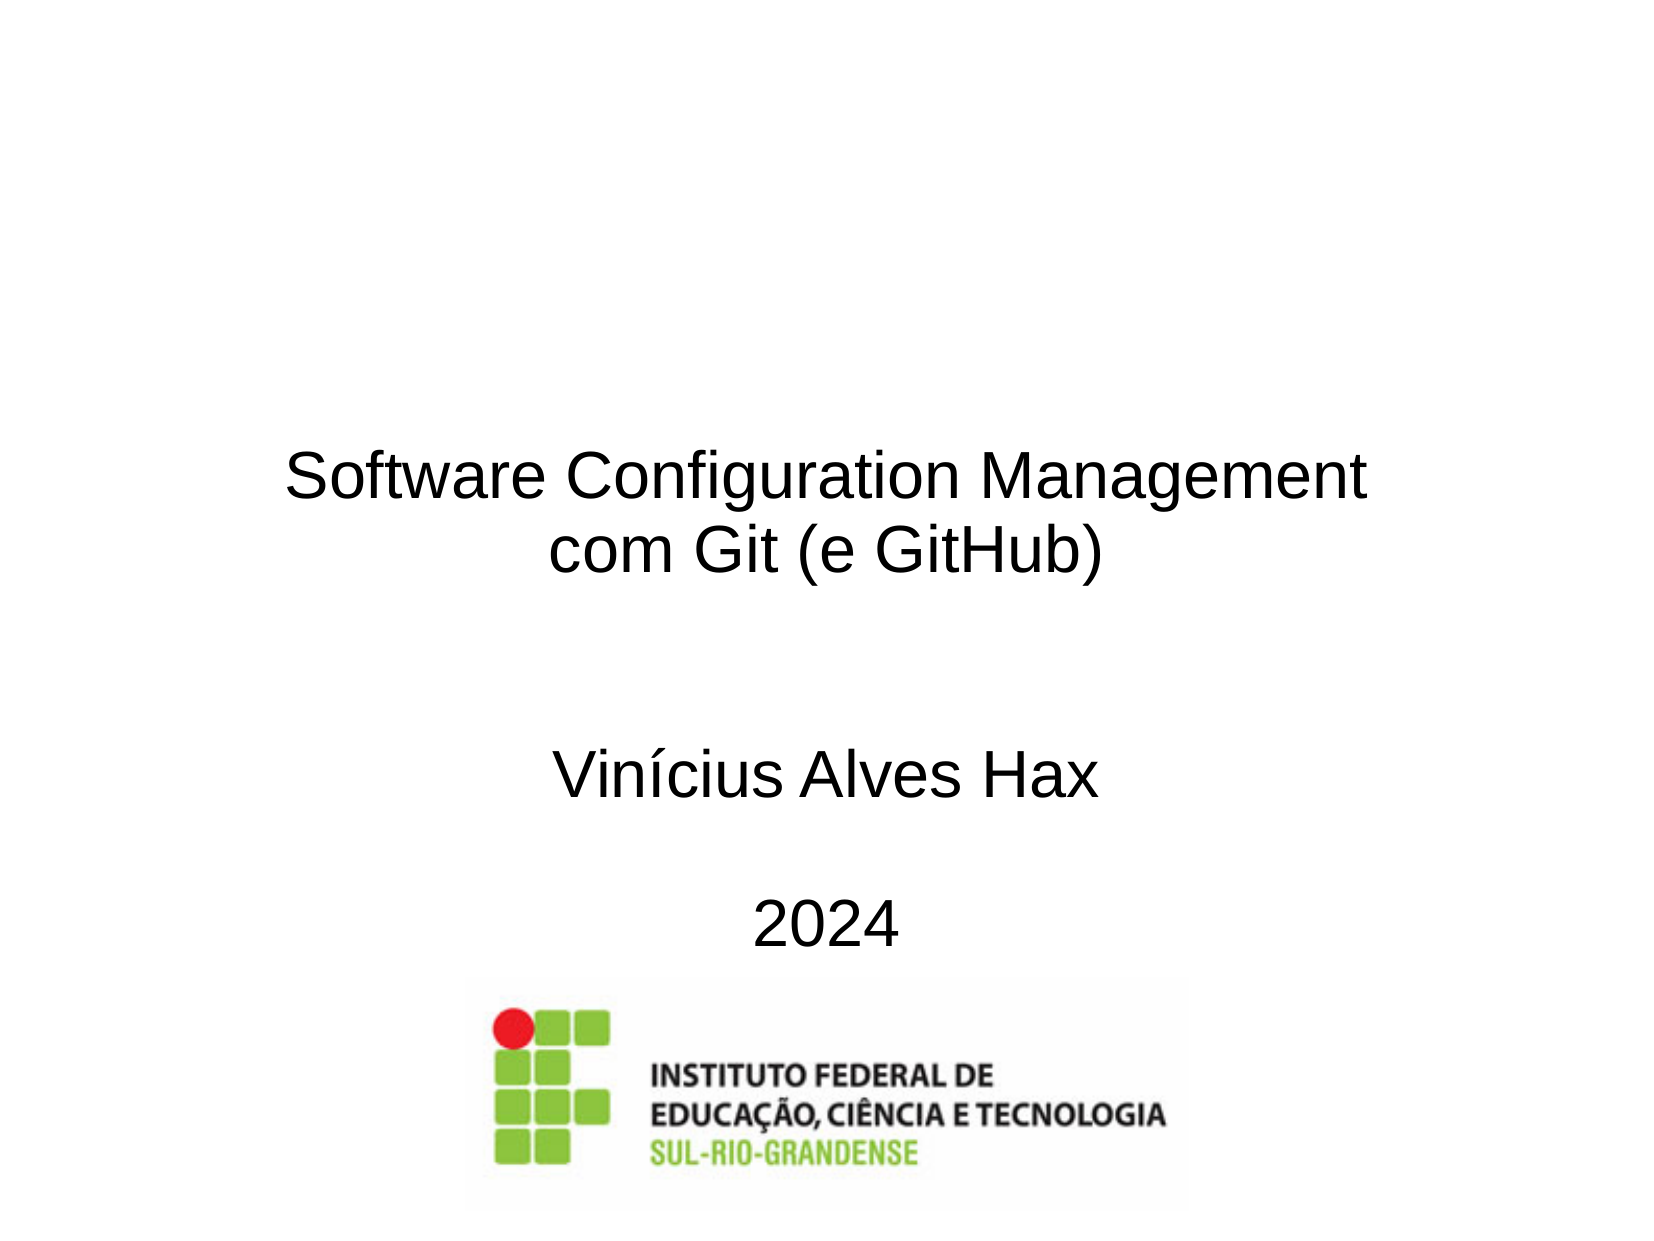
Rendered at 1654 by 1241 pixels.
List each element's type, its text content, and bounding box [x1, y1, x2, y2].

picture [465, 1102, 1189, 1211]
subtitle Software Configuration Management com Git (e GitHub) Vinícius Alves Hax 2024 [82, 297, 1571, 1102]
